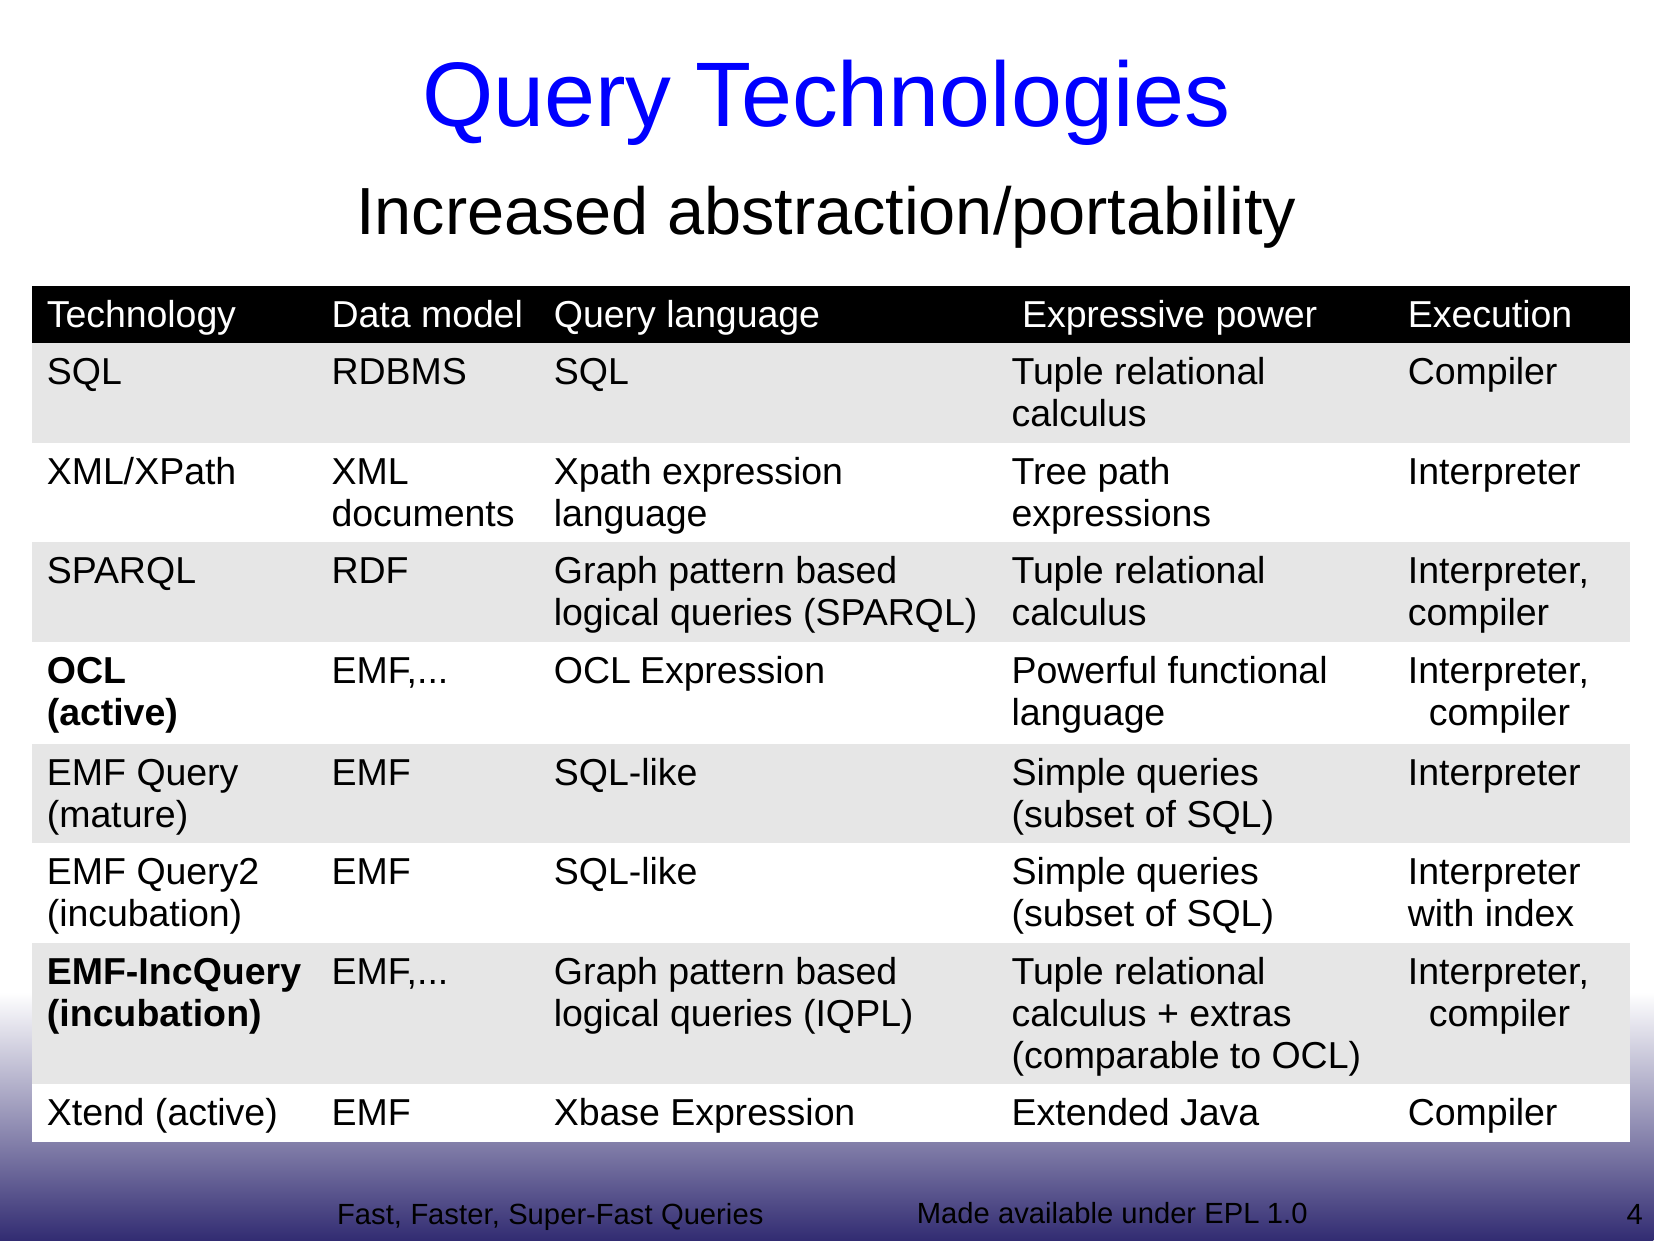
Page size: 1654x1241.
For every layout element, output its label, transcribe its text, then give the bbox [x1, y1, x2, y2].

table_cell Tuple relational calculus [997, 343, 1393, 443]
table_cell Compiler [1393, 1084, 1630, 1142]
table_cell RDF [317, 542, 539, 642]
table_cell EMF-IncQuery (incubation) [32, 943, 317, 1084]
table_cell Simple queries (subset of SQL) [997, 744, 1393, 843]
table_cell EMF Query2 (incubation) [32, 843, 317, 943]
table_header Query language [539, 286, 997, 343]
table_cell SQL-like [539, 843, 997, 943]
table_cell Compiler [1393, 343, 1630, 443]
table_cell Extended Java [997, 1084, 1393, 1142]
table_cell XML/XPath [32, 443, 317, 542]
table_cell XML documents [317, 443, 539, 542]
table_header Data model [317, 286, 539, 343]
table_cell Tree path expressions [997, 443, 1393, 542]
table_cell Interpreter [1393, 443, 1630, 542]
table_cell EMF [317, 843, 539, 943]
table_cell SQL [32, 343, 317, 443]
table_cell Interpreter [1393, 744, 1630, 843]
table_cell Interpreter, compiler [1393, 542, 1630, 642]
table_cell Xpath expression language [539, 443, 997, 542]
table_cell Simple queries (subset of SQL) [997, 843, 1393, 943]
table_cell EMF [317, 744, 539, 843]
table_cell EMF Query (mature) [32, 744, 317, 843]
table_cell EMF [317, 1084, 539, 1142]
list Increased abstraction/portability [82, 173, 1571, 256]
table_cell SQL [539, 343, 997, 443]
table_cell Graph pattern based logical queries (SPARQL) [539, 542, 997, 642]
table_cell EMF,... [317, 642, 539, 744]
table_cell Interpreter, compiler [1393, 943, 1630, 1084]
table_cell SQL-like [539, 744, 997, 843]
table_cell Xbase Expression [539, 1084, 997, 1142]
table_cell OCL (active) [32, 642, 317, 744]
table_cell Interpreter, compiler [1393, 642, 1630, 744]
table_header Execution [1393, 286, 1630, 343]
table_cell Interpreter with index [1393, 843, 1630, 943]
table_cell Tuple relational calculus [997, 542, 1393, 642]
table_cell SPARQL [32, 542, 317, 642]
table_header Technology [32, 286, 317, 343]
table_header Expressive power [997, 286, 1393, 343]
table_cell Xtend (active) [32, 1084, 317, 1142]
title Query Technologies [82, 43, 1571, 147]
table_cell Powerful functional language [997, 642, 1393, 744]
table_cell OCL Expression [539, 642, 997, 744]
table_cell RDBMS [317, 343, 539, 443]
table_cell Graph pattern based logical queries (IQPL) [539, 943, 997, 1084]
table_cell EMF,... [317, 943, 539, 1084]
table_cell Tuple relational calculus + extras (comparable to OCL) [997, 943, 1393, 1084]
